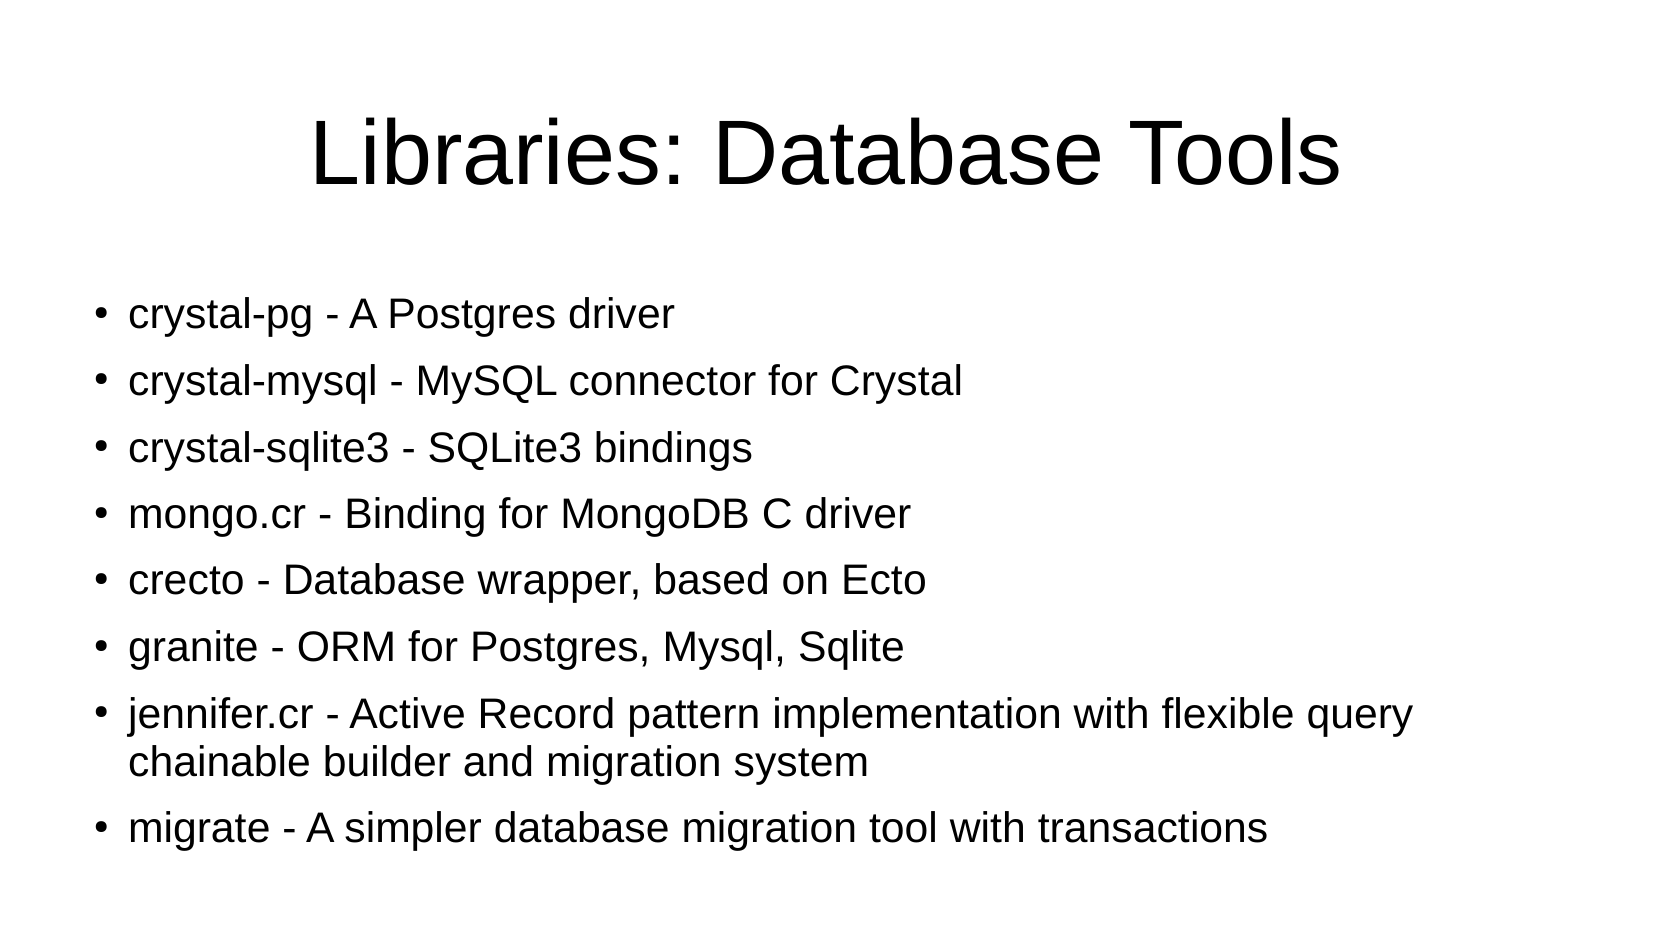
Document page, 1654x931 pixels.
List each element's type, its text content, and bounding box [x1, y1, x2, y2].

title Libraries: Database Tools [82, 49, 1571, 257]
list crystal-pg - A Postgres driver crystal-mysql - MySQL connector for Crystal crystal-sqlite3 - SQLite3 bindings mongo.cr - Binding for MongoDB C driver crecto - Database wrapper, based on Ecto granite - ORM for Postgres, Mysql, Sqlite jennifer.cr - Active Record pattern implementation with flexible query chainable builder and migration system migrate - A simpler database migration tool with transactions [82, 290, 1571, 856]
